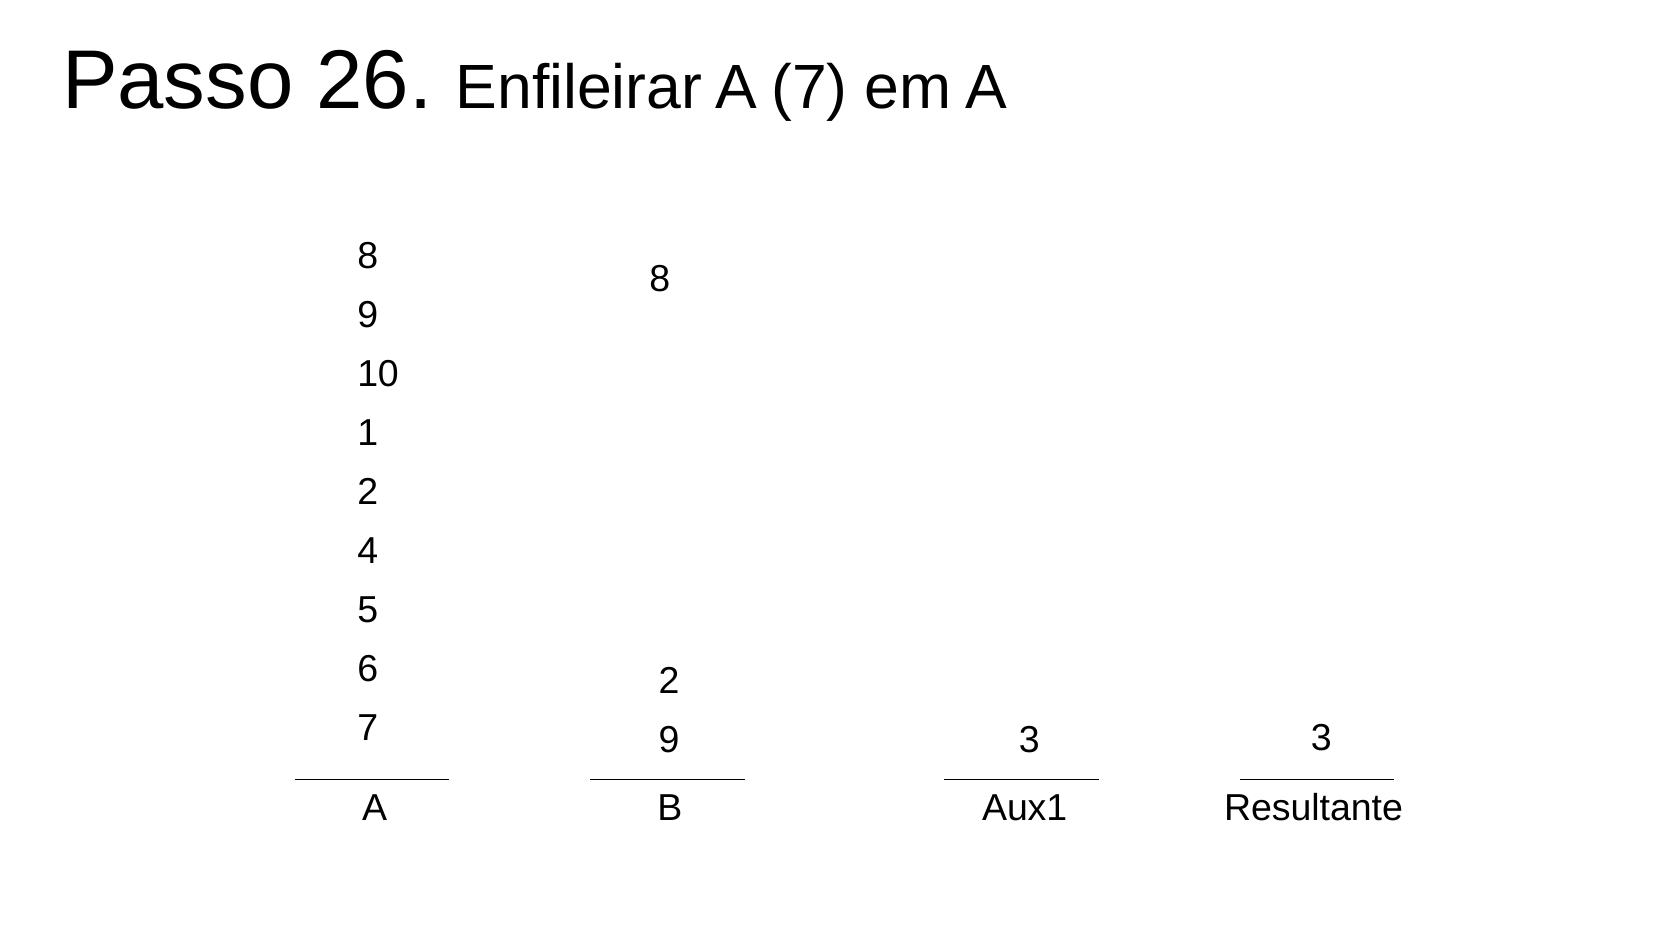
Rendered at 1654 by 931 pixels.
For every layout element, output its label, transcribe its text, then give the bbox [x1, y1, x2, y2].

text_box 4 [342, 521, 426, 579]
text_box 1 [342, 403, 426, 461]
text_box 3 [1296, 708, 1347, 766]
text_box 8 [342, 226, 393, 284]
text_box 2 [342, 462, 426, 520]
text_box 9 [643, 710, 695, 768]
text_box Resultante [1209, 779, 1418, 837]
text_box 8 [634, 250, 686, 308]
text_box 2 [643, 651, 695, 709]
text_box A [347, 779, 508, 837]
text_box 7 [342, 699, 426, 756]
text_box Passo 26. Enfileirar A (7) em A [47, 25, 1607, 274]
text_box 5 [342, 580, 426, 638]
text_box 3 [1003, 710, 1055, 768]
text_box 10 [342, 344, 426, 402]
text_box 6 [342, 640, 426, 697]
text_box Aux1 [967, 780, 1083, 837]
text_box 9 [342, 285, 393, 343]
text_box B [642, 780, 698, 837]
